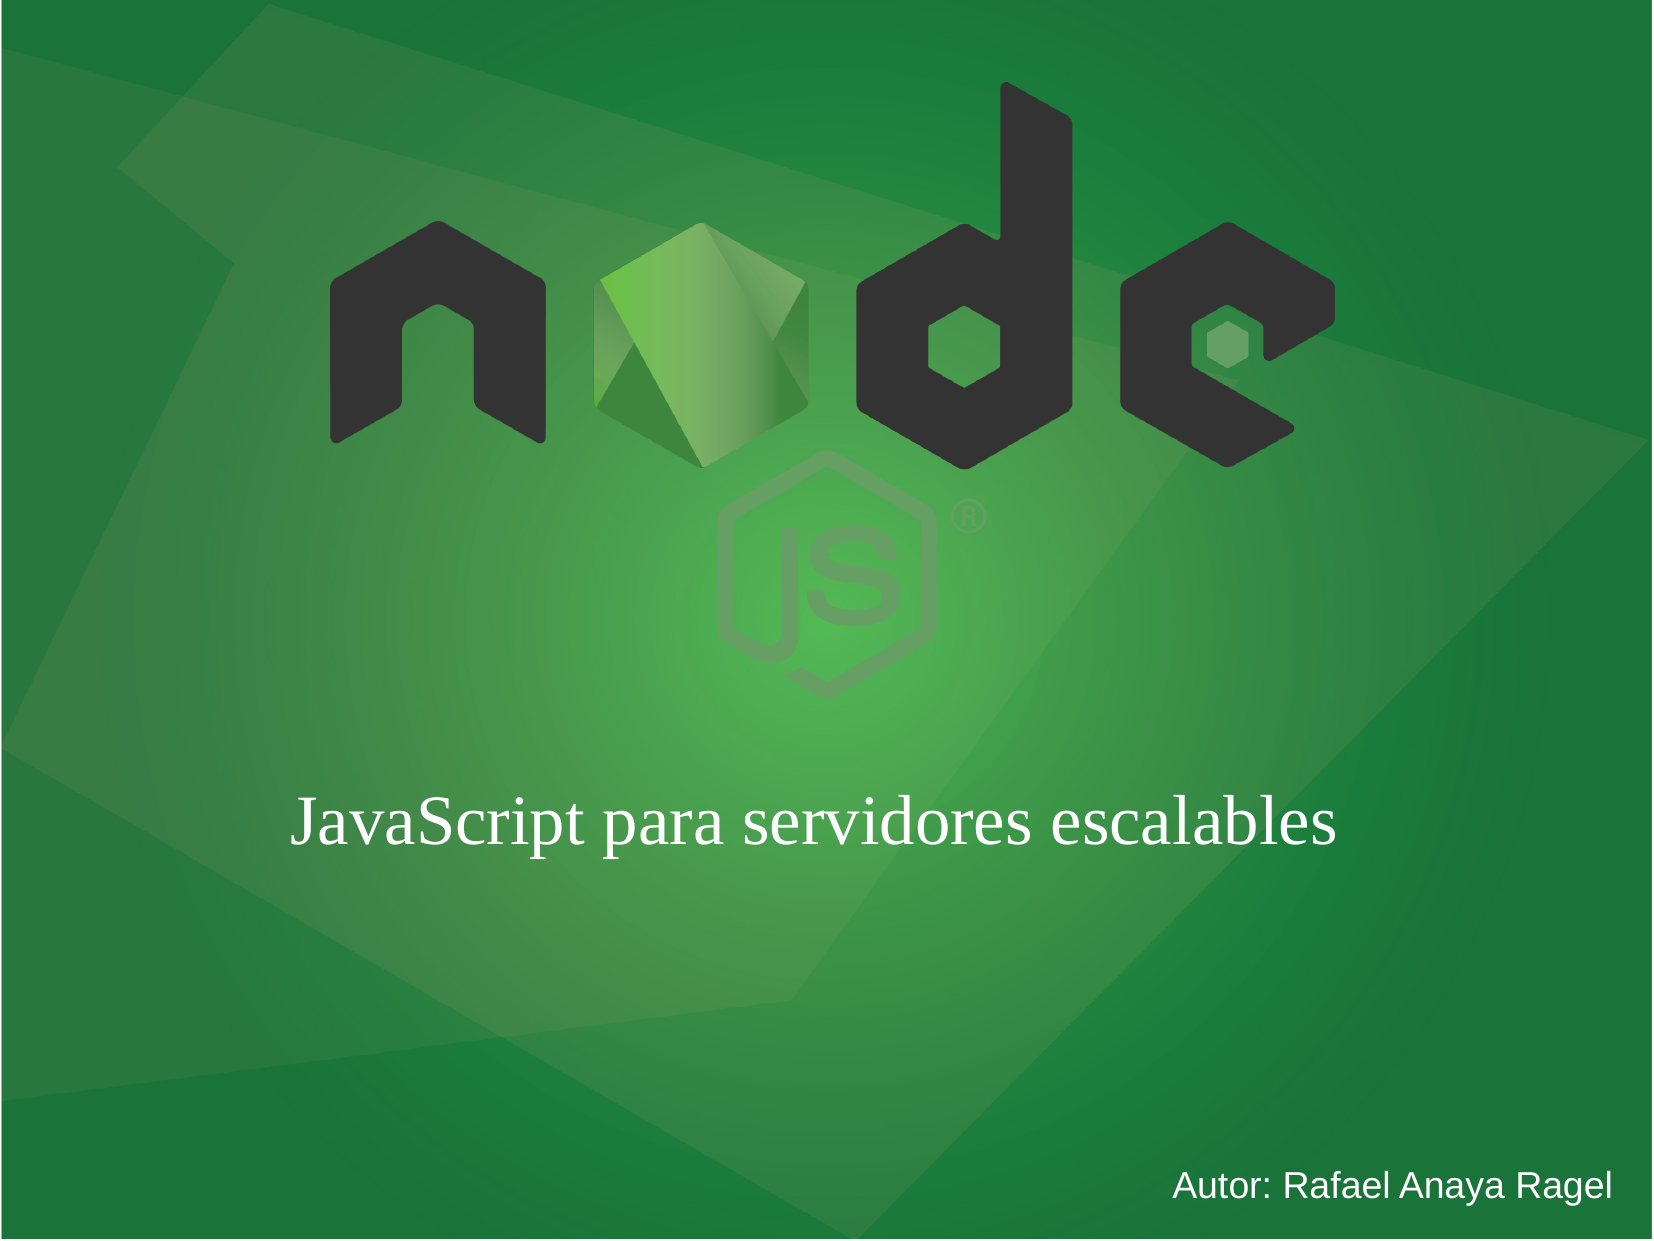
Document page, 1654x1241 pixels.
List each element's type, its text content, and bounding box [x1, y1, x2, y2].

text_box Autor: Rafael Anaya Ragel [1157, 1157, 1630, 1215]
title JavaScript para servidores escalables [70, 685, 1560, 957]
picture [0, 0, 1652, 1241]
